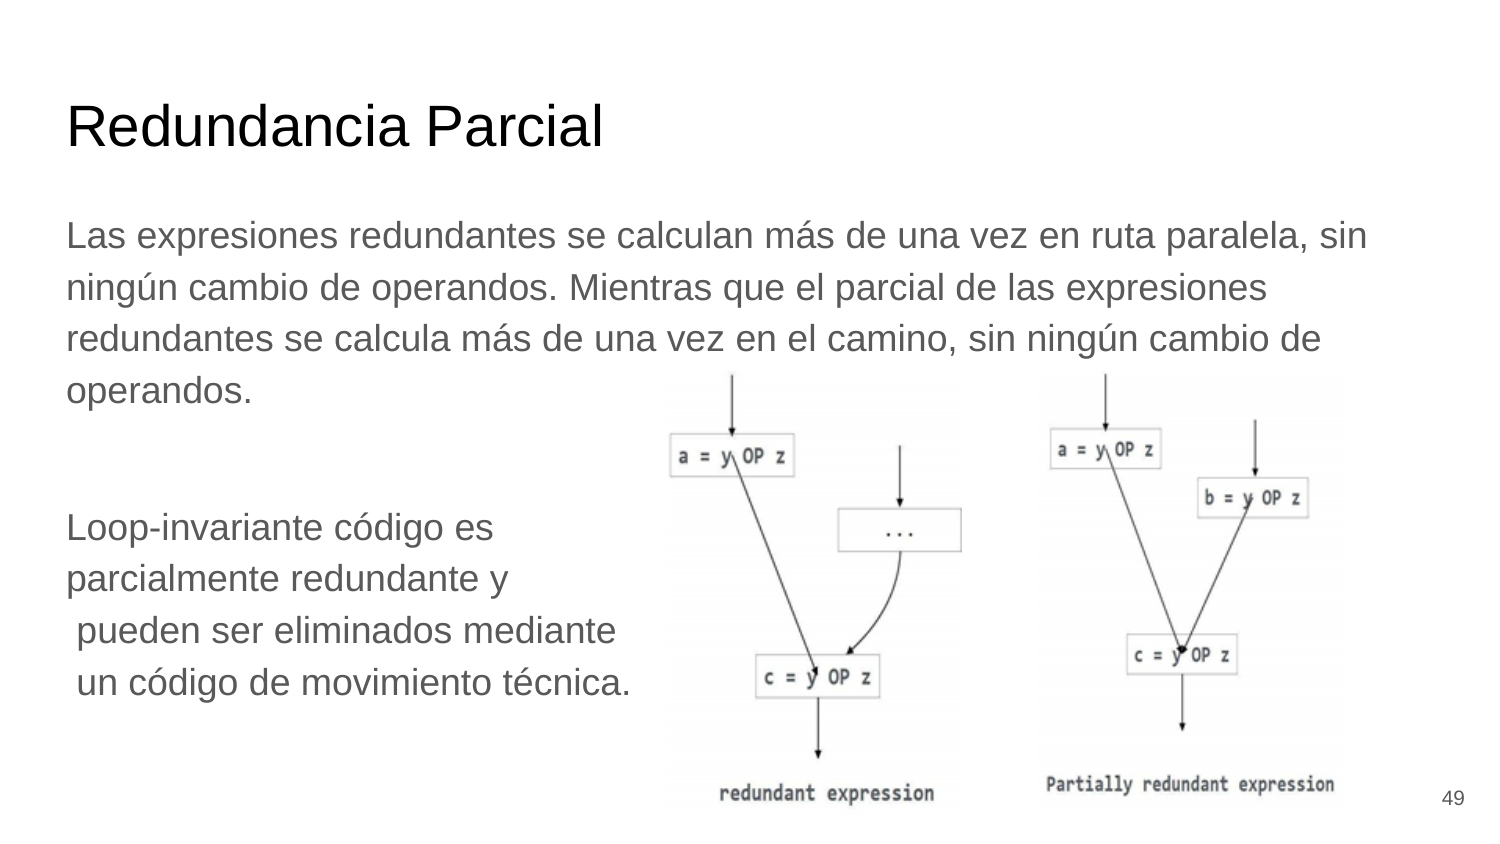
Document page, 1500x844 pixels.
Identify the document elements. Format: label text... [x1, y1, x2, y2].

slide_number <number> [1389, 764, 1480, 830]
list Las expresiones redundantes se calculan más de una vez en ruta paralela, sin ningún cambio de operandos. Mientras que el parcial de las expresiones redundantes se calcula más de una vez en el camino, sin ningún cambio de operandos. Loop-invariante código es parcialmente redundante y pueden ser eliminados mediante un código de movimiento técnica. [51, 189, 1449, 750]
title Redundancia Parcial [51, 72, 1449, 167]
picture [1036, 371, 1346, 812]
picture [666, 371, 962, 823]
